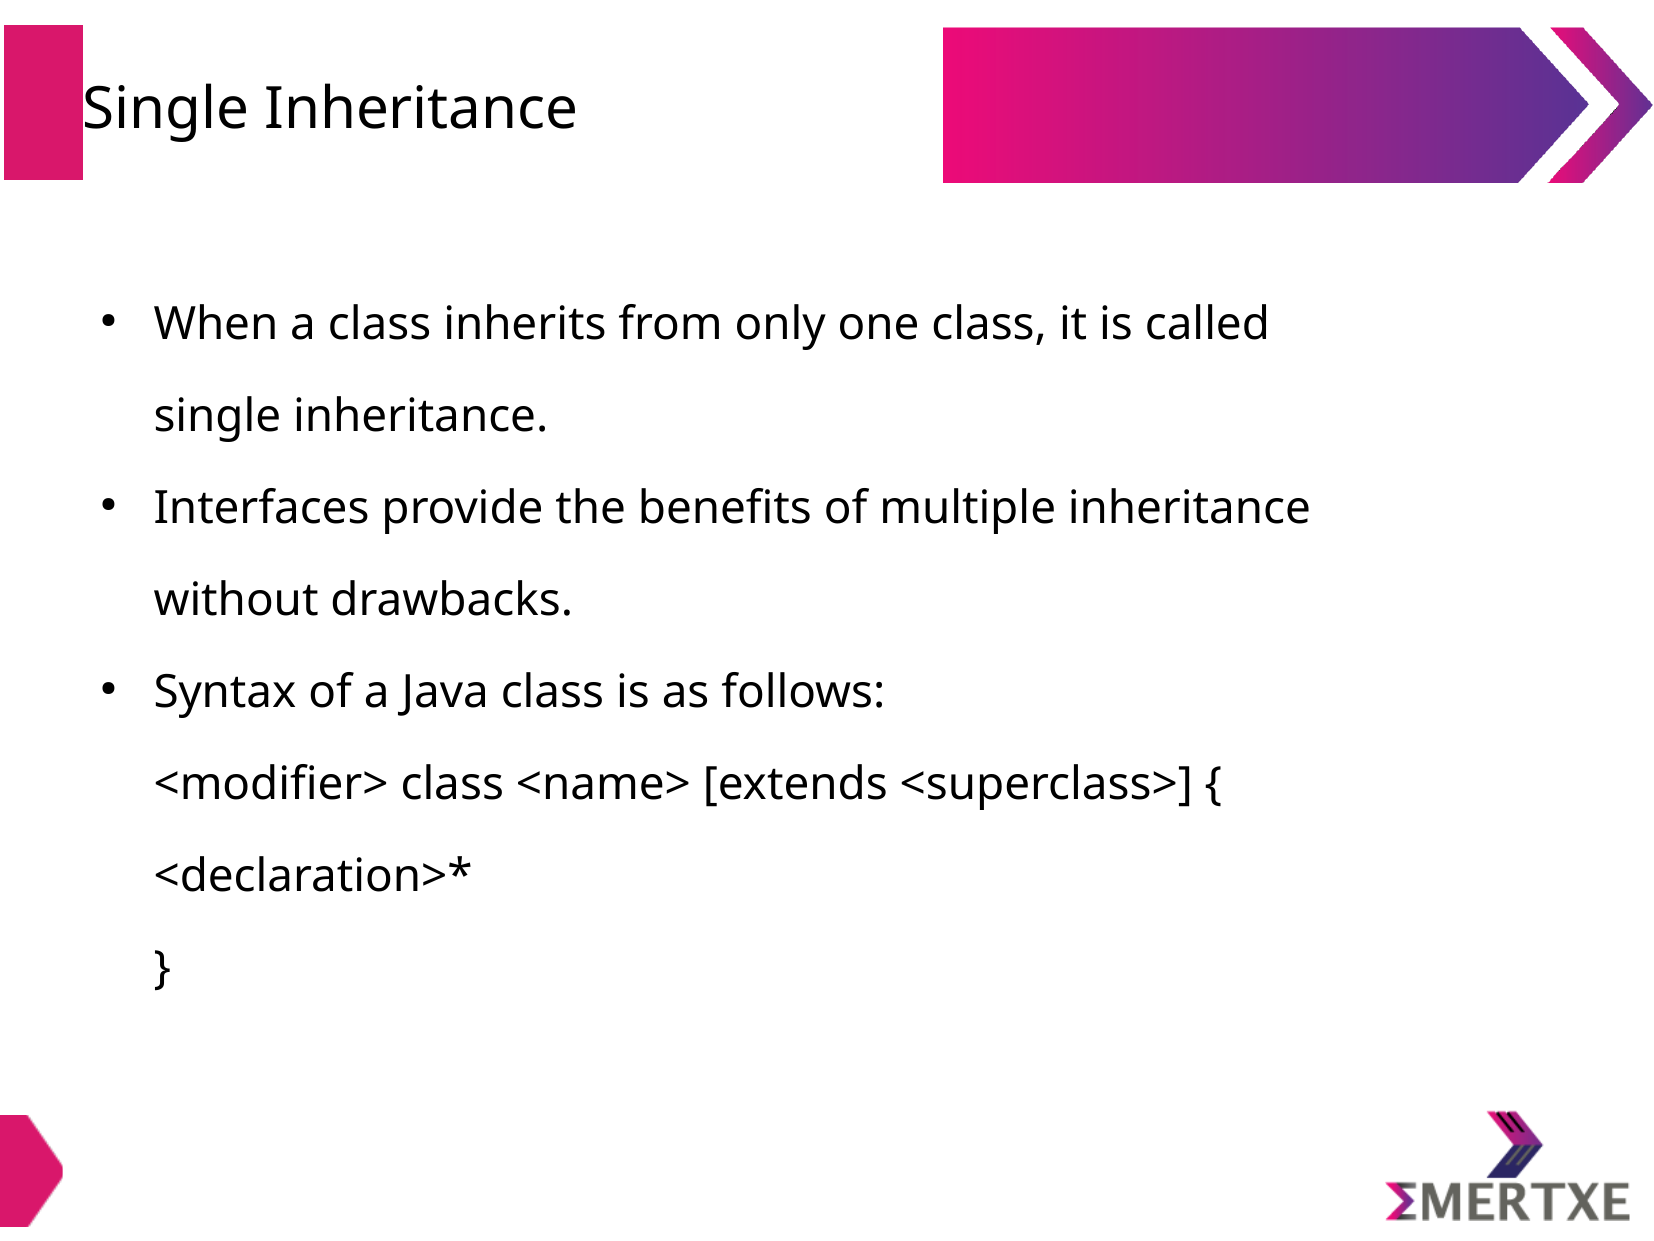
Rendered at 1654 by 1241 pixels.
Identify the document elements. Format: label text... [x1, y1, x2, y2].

list When a class inherits from only one class, it is called single inheritance. Interfaces provide the benefits of multiple inheritance without drawbacks. Syntax of a Java class is as follows: <modifier> class <name> [extends <superclass>] { <declaration>* } [82, 290, 1571, 1010]
picture [1571, 27, 1653, 183]
title Single Inheritance [82, 2, 1571, 210]
picture [1385, 1107, 1631, 1221]
